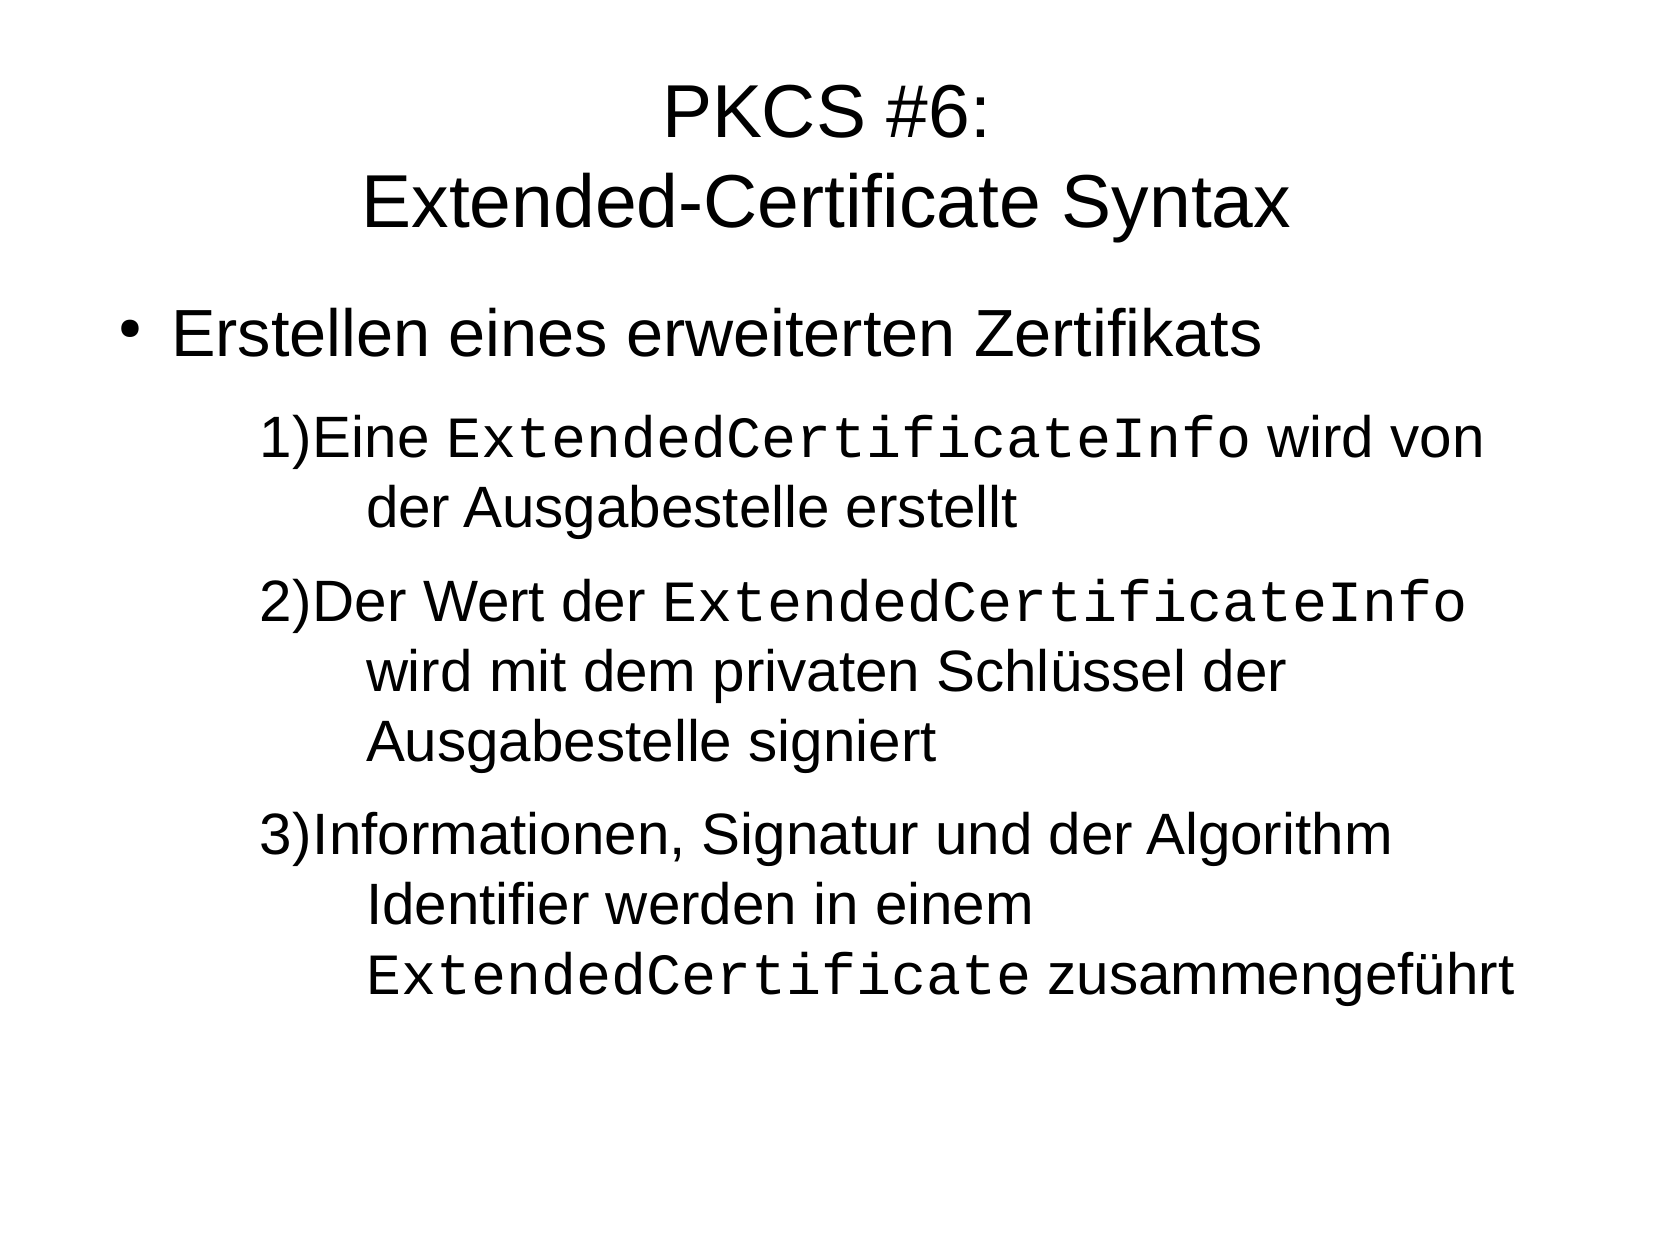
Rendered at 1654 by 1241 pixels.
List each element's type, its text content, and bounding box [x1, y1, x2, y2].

list Erstellen eines erweiterten Zertifikats Eine ExtendedCertificateInfo wird von der Ausgabestelle erstellt Der Wert der ExtendedCertificateInfo wird mit dem privaten Schlüssel der Ausgabestelle signiert Informationen, Signatur und der Algorithm Identifier werden in einem ExtendedCertificate zusammengeführt [82, 290, 1571, 1010]
title PKCS #6: Extended-Certificate Syntax [82, 49, 1571, 257]
